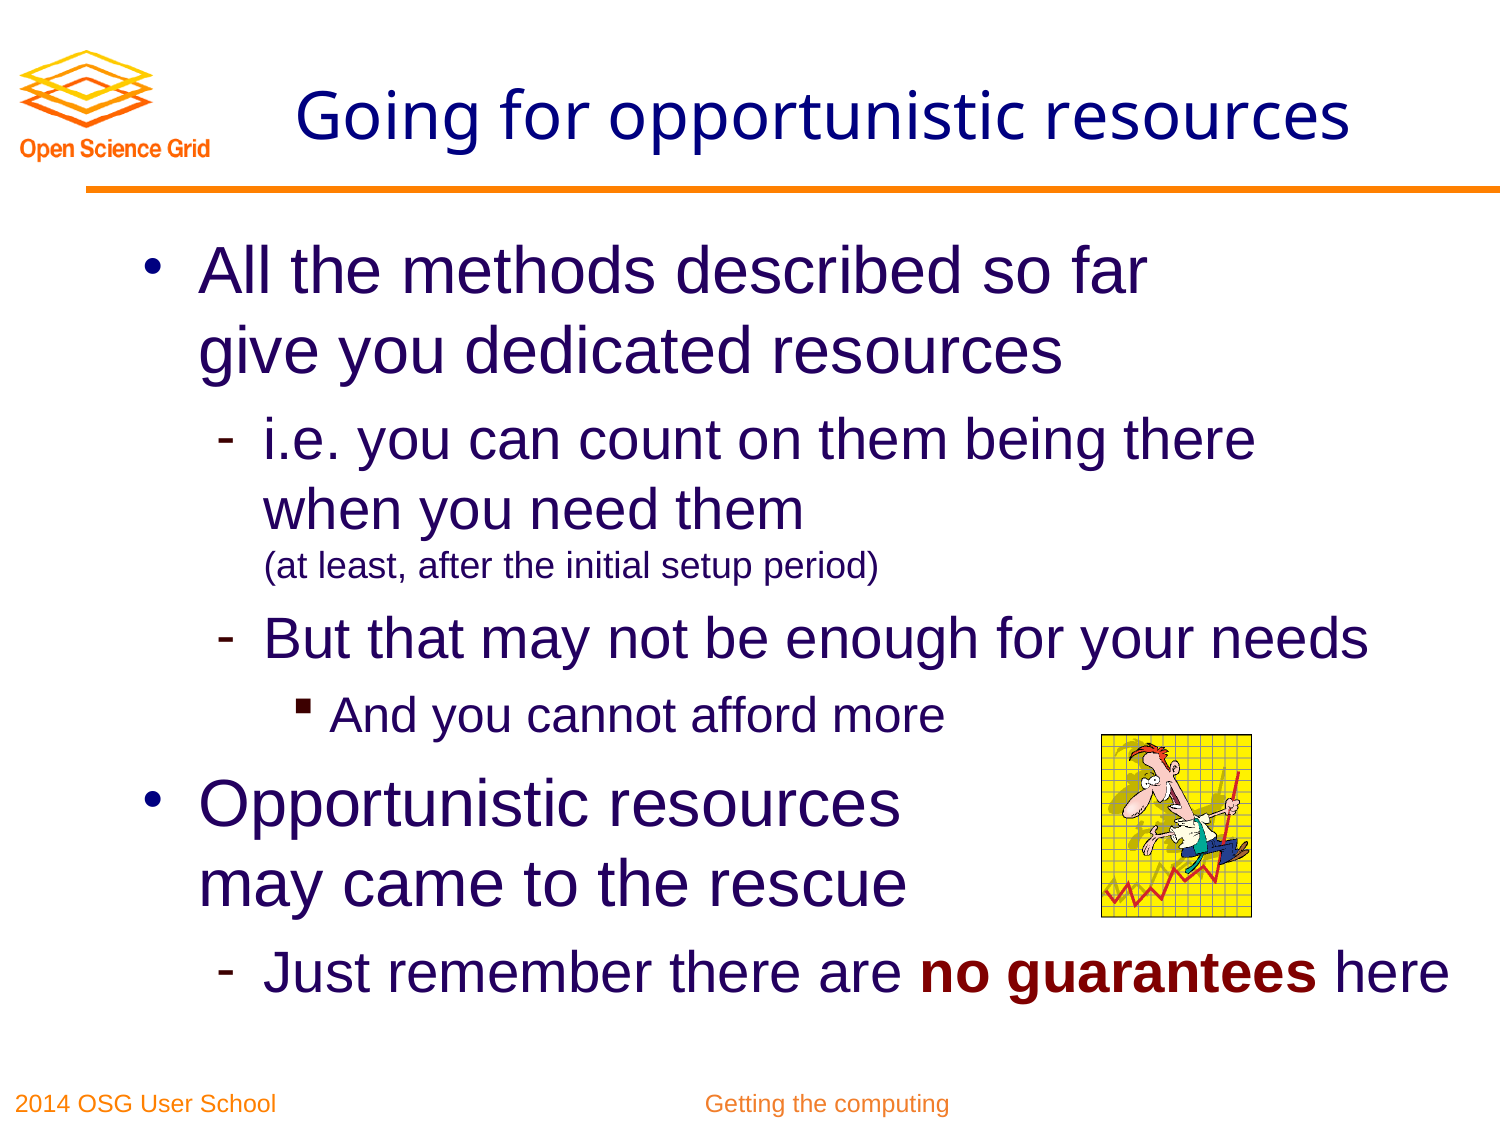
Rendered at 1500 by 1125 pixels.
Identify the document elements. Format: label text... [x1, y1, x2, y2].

title Going for opportunistic resources [201, 18, 1447, 207]
list All the methods described so far give you dedicated resources i.e. you can count on them being there when you need them (at least, after the initial setup period) But that may not be enough for your needs And you cannot afford more Opportunistic resources may came to the rescue Just remember there are no guarantees here [127, 218, 1500, 1043]
picture [0, 27, 201, 179]
picture [1101, 734, 1252, 918]
